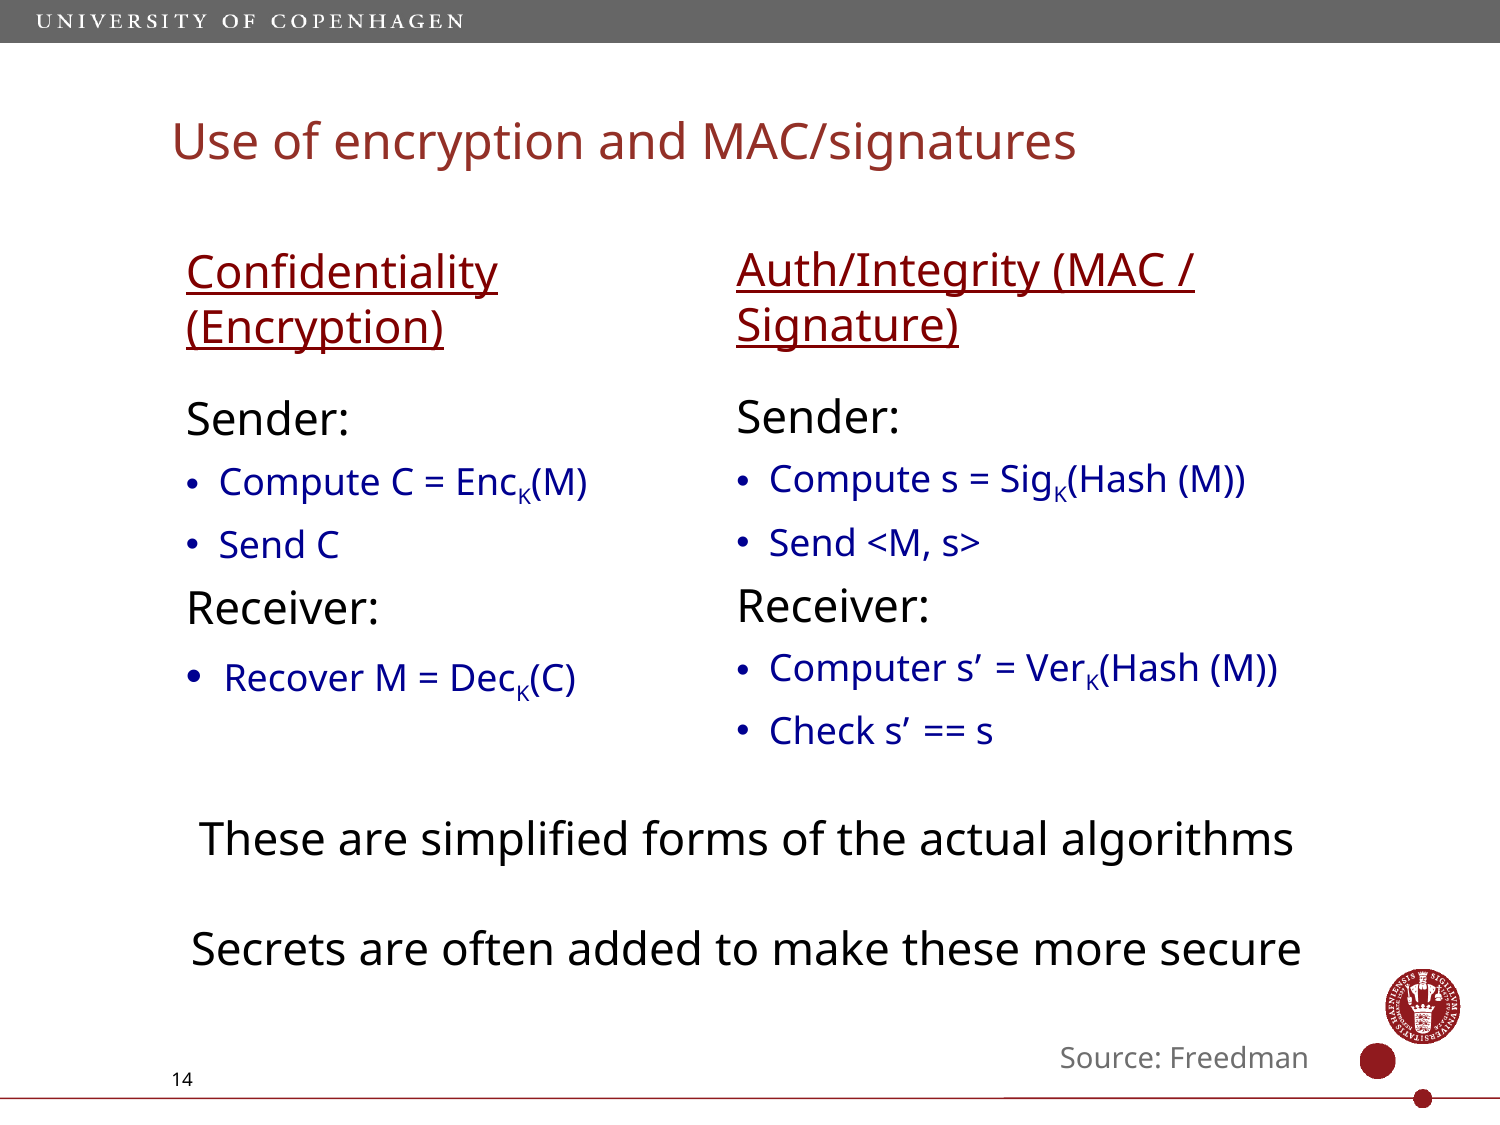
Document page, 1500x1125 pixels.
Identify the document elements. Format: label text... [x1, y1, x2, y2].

text_box These are simplified forms of the actual algorithms Secrets are often added to make these more secure [46, 798, 1447, 987]
text_box Auth/Integrity (MAC / Signature) Sender: Compute s = SigK(Hash (M)) Send <M, s> Receiver: Computer s’ = VerK(Hash (M)) Check s’ == s [721, 232, 1424, 798]
text_box Use of encryption and MAC/signatures [171, 75, 1329, 171]
text_box Confidentiality (Encryption) Sender: Compute C = EncK(M) Send C Receiver: Recover M = DecK(C) [171, 234, 674, 771]
text_box <number> [171, 1067, 522, 1092]
picture [0, 910, 1500, 1122]
text_box Source: Freedman [1045, 1031, 1353, 1083]
